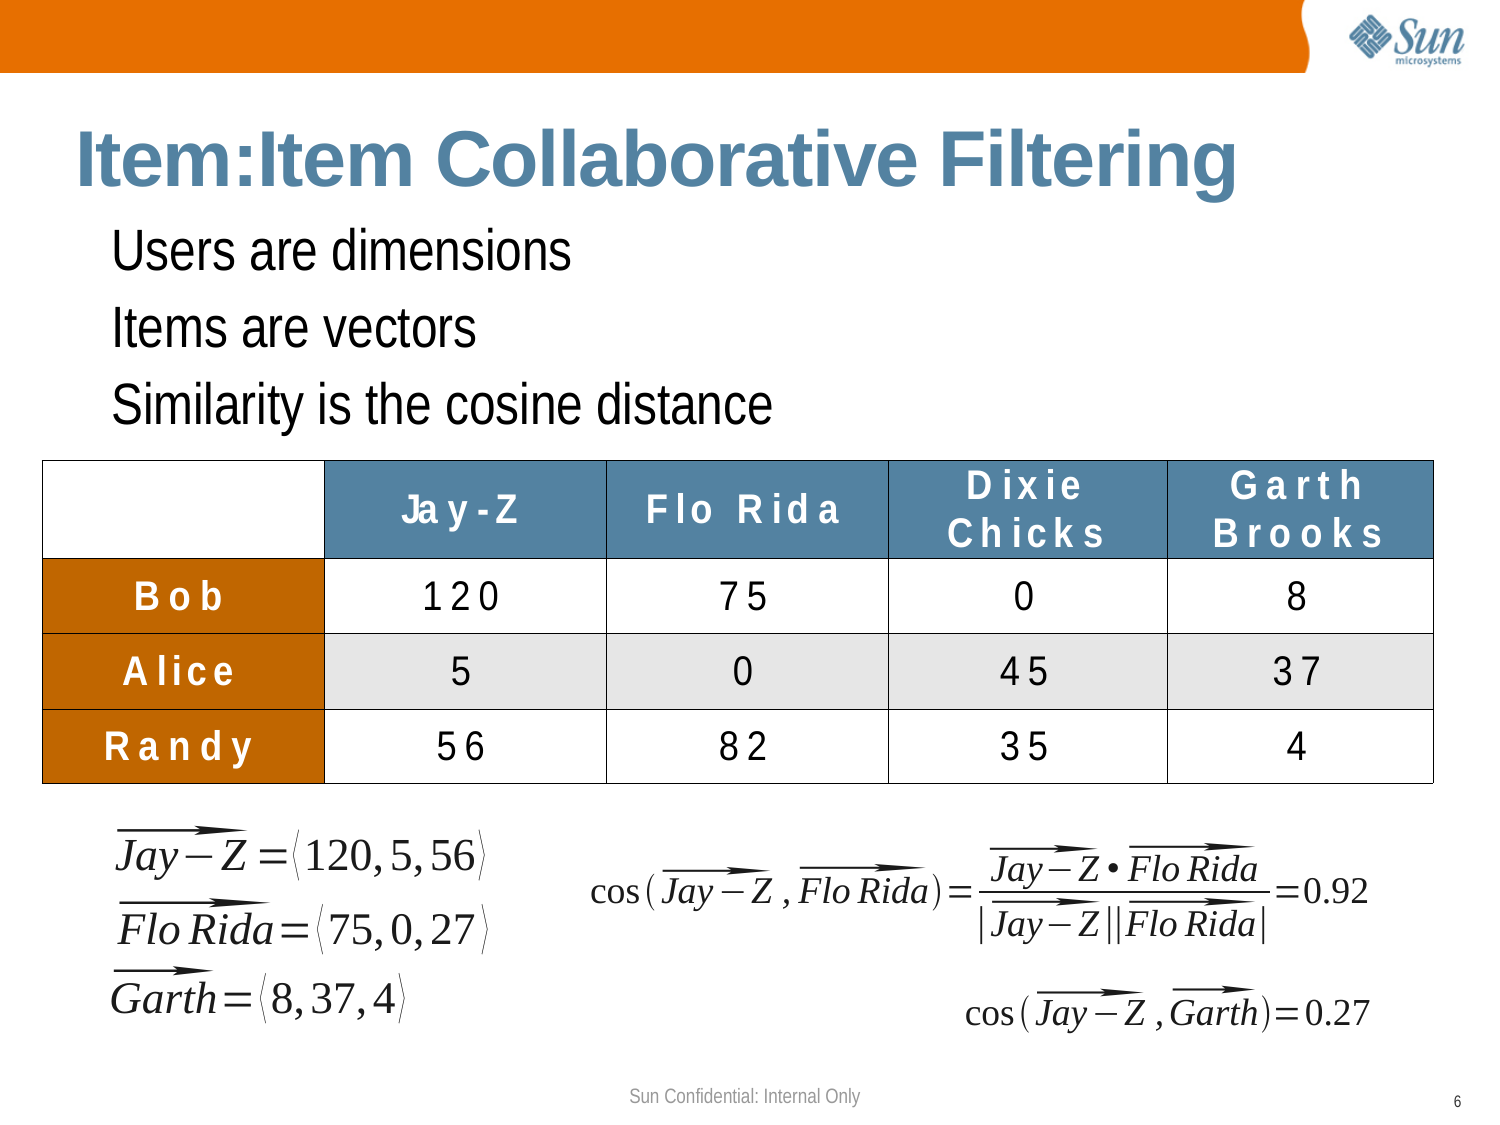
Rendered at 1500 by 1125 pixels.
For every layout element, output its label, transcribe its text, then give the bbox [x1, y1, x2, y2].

chart [92, 964, 418, 1025]
chart [580, 841, 1379, 946]
title Item:Item Collaborative Filtering [75, 123, 1437, 227]
chart [41, 460, 1437, 786]
list Users are dimensions Items are vectors Similarity is the cosine distance [92, 230, 1429, 460]
chart [92, 896, 499, 957]
chart [955, 984, 1379, 1035]
chart [92, 824, 498, 884]
picture [0, 0, 1500, 73]
